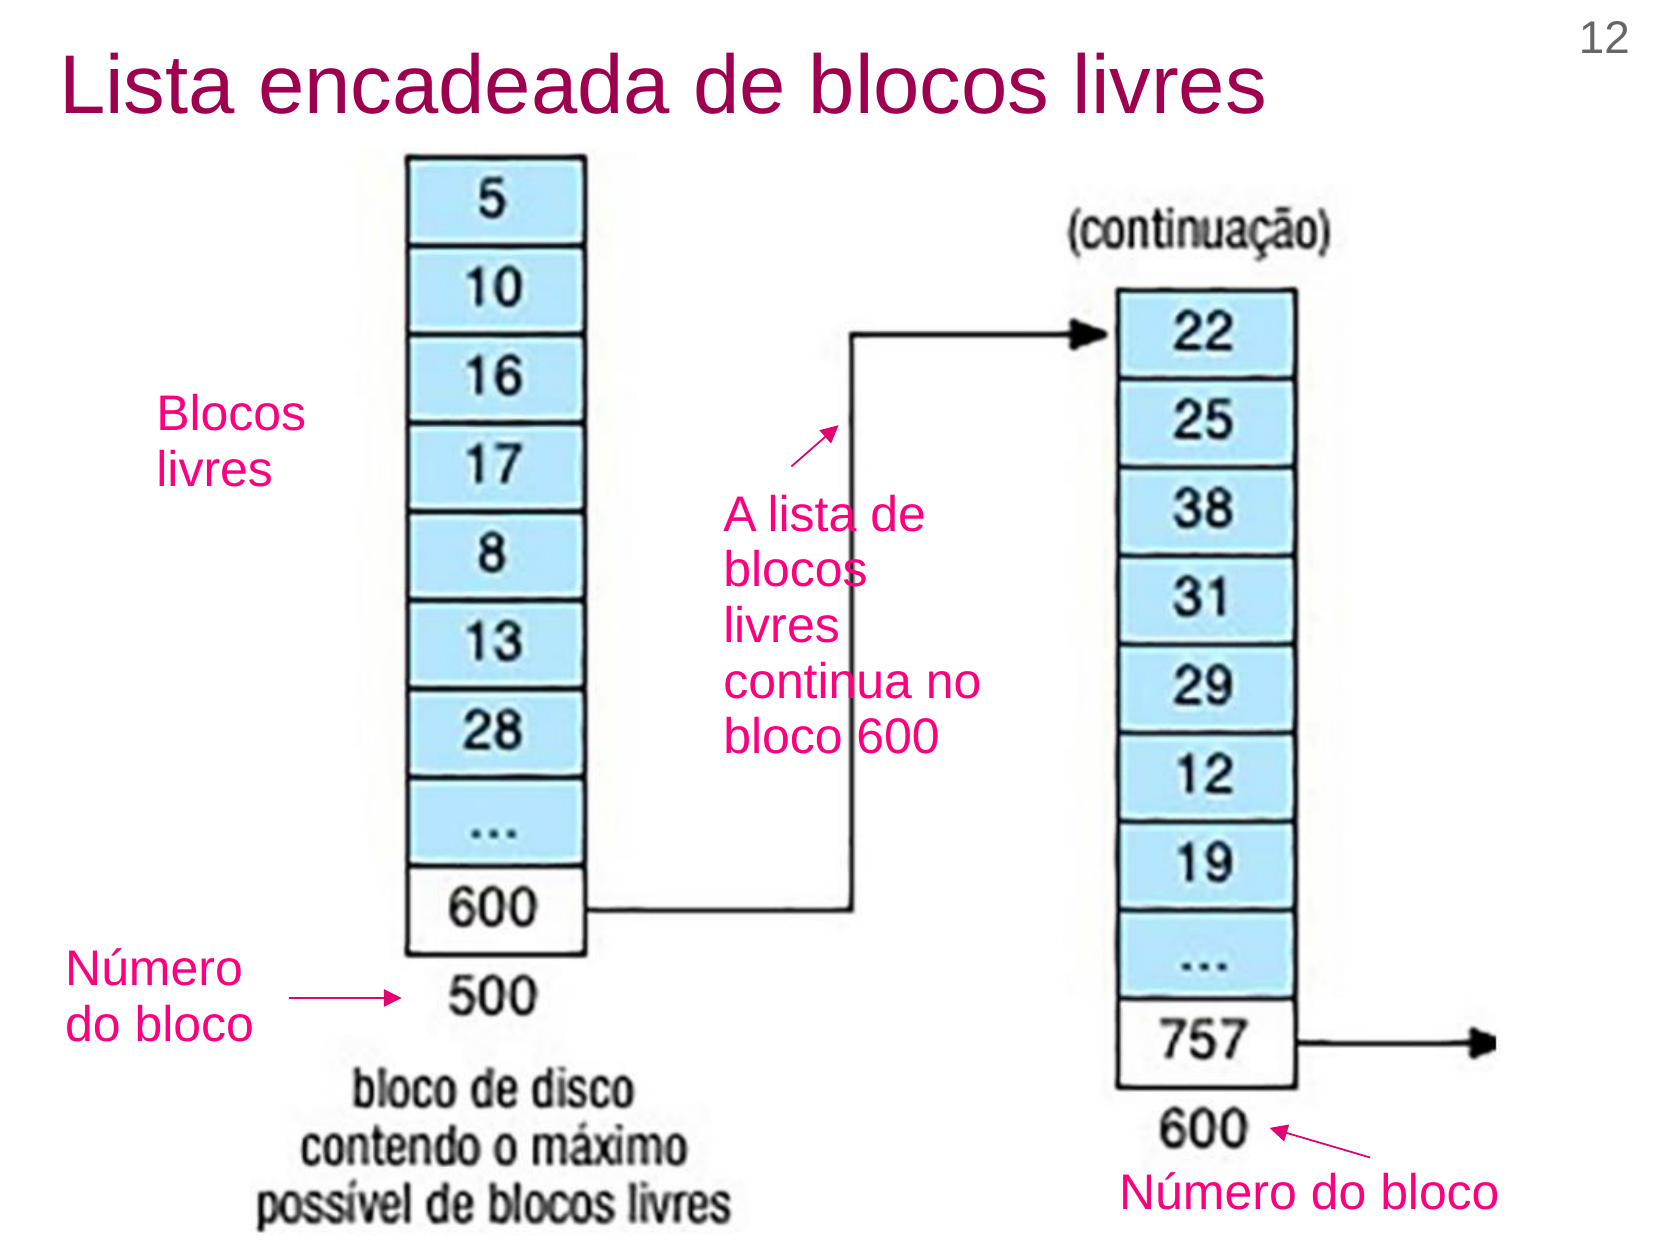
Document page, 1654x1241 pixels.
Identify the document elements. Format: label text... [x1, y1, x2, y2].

text_box A lista de blocos livres continua no bloco 600 [708, 478, 999, 772]
text_box Número do bloco [50, 933, 313, 1087]
text_box Blocos livres [141, 377, 337, 514]
picture [250, 147, 1501, 1241]
title Lista encadeada de blocos livres [59, 29, 1595, 148]
text_box Número do bloco [1104, 1157, 1550, 1241]
